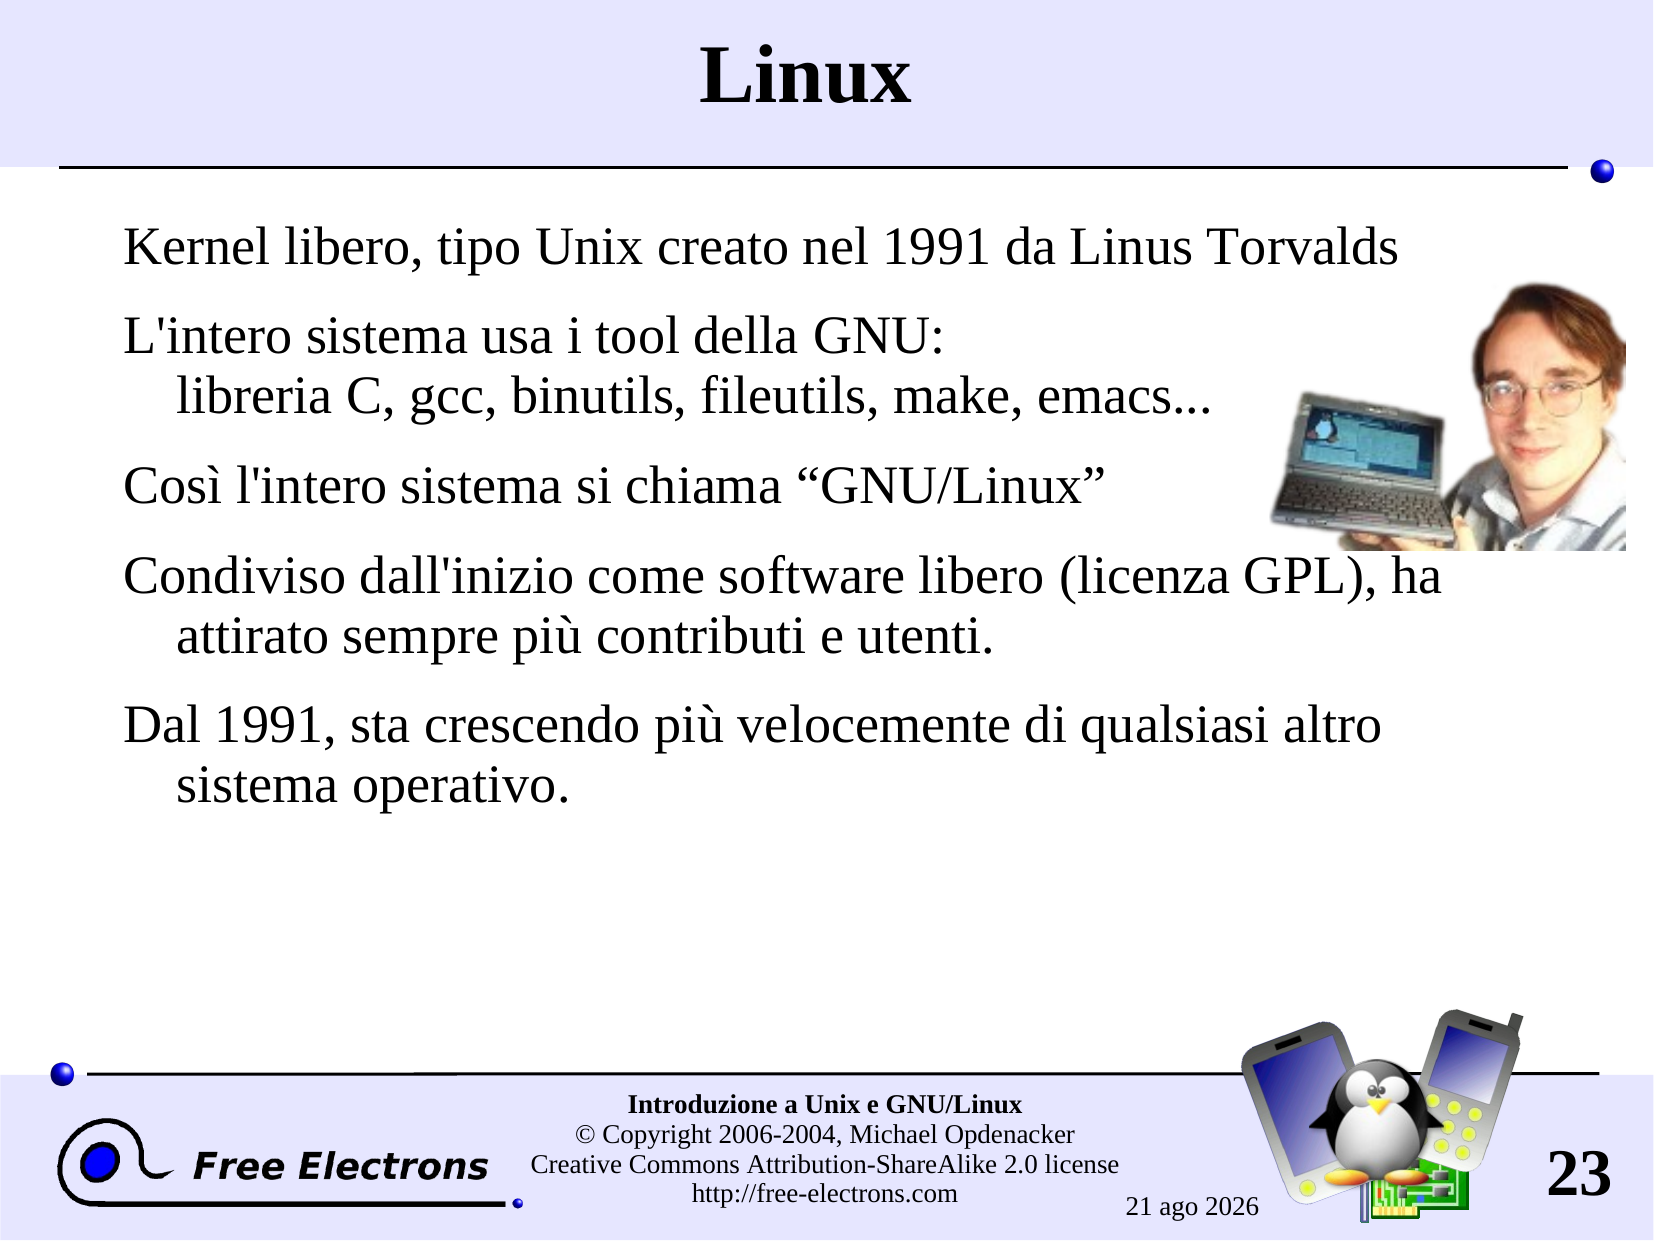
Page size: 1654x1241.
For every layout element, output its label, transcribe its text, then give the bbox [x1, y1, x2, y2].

title Linux [60, 12, 1551, 138]
picture [50, 1107, 527, 1216]
picture [1231, 1007, 1538, 1241]
picture [1269, 276, 1626, 551]
list Kernel libero, tipo Unix creato nel 1991 da Linus Torvalds L'intero sistema usa i tool della GNU: libreria C, gcc, binutils, fileutils, make, emacs... Così l'intero sistema si chiama “GNU/Linux” Condiviso dall'inizio come software libero (licenza GPL), ha attirato sempre più contributi e utenti. Dal 1991, sta crescendo più velocemente di qualsiasi altro sistema operativo. [105, 216, 1518, 1066]
